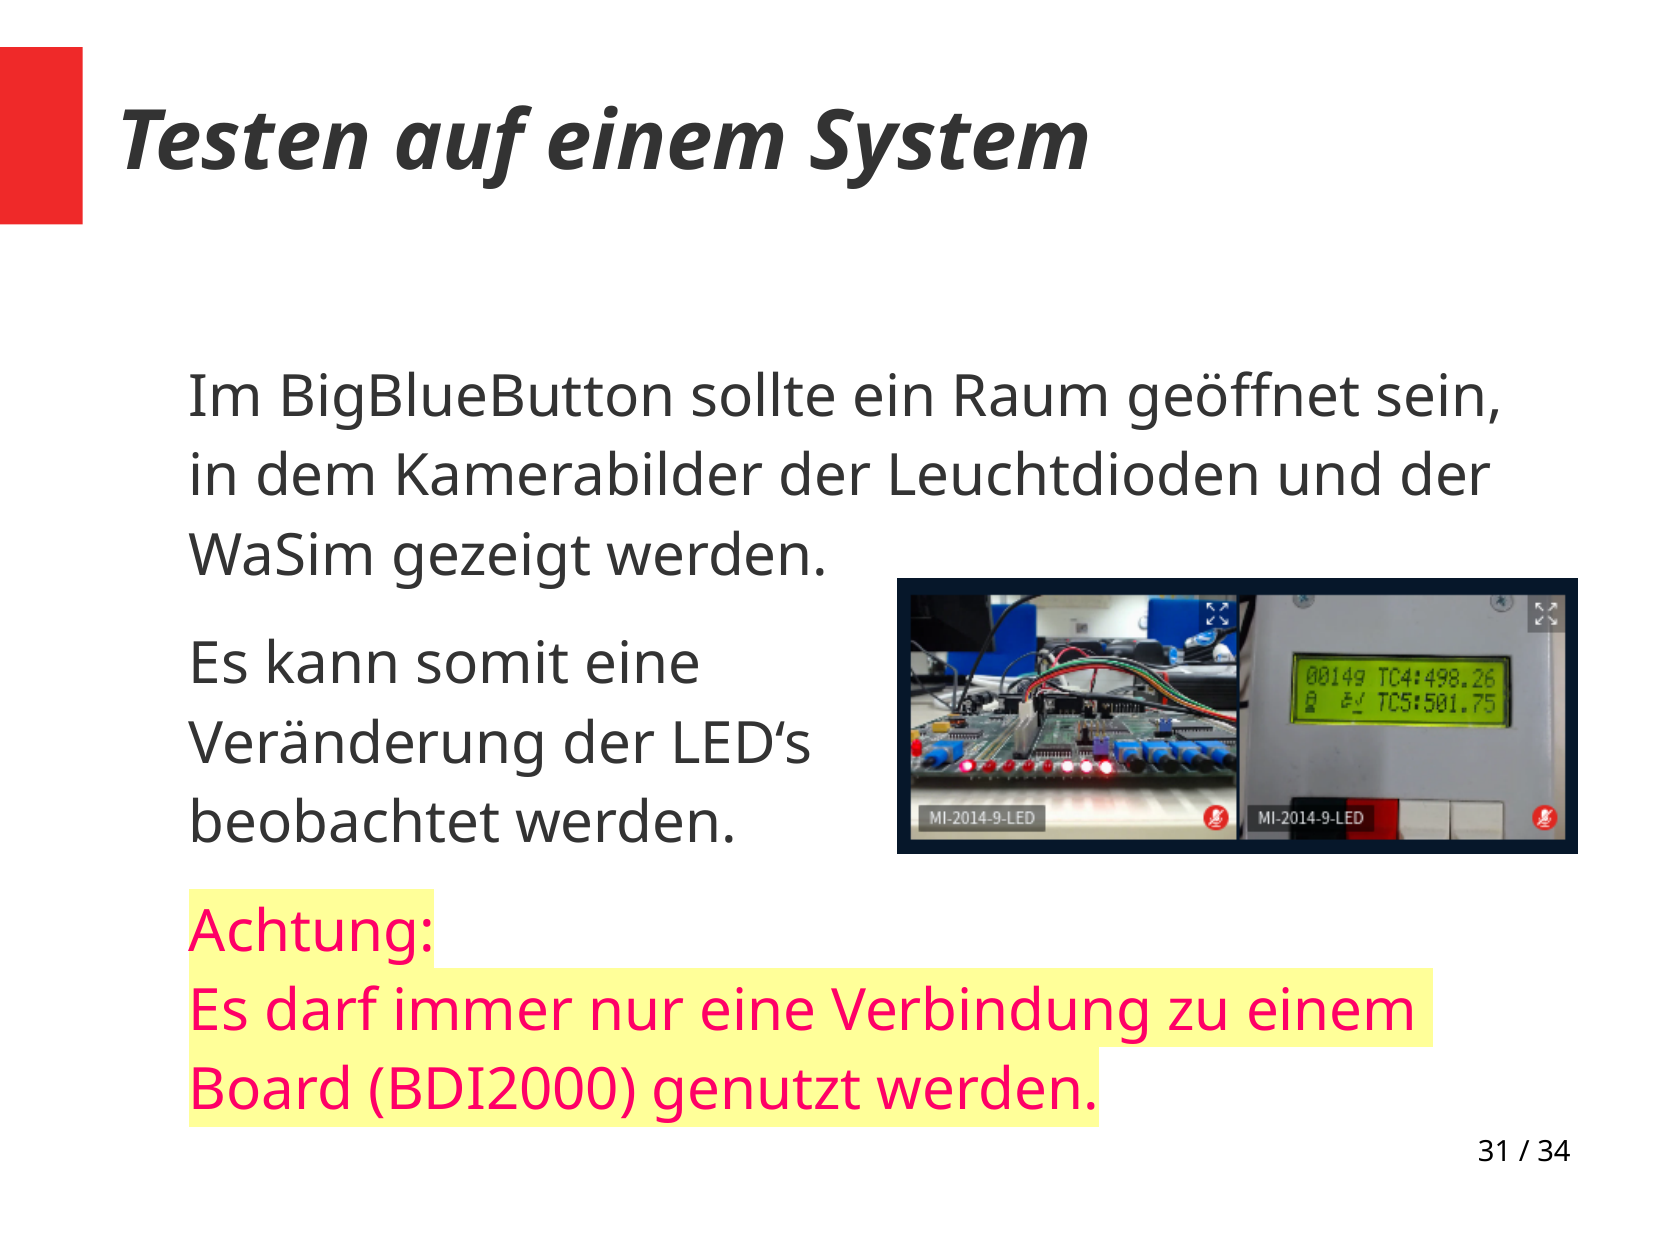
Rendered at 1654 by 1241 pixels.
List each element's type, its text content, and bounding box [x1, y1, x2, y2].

list Im BigBlueButton sollte ein Raum geöffnet sein, in dem Kamerabilder der Leuchtdioden und der WaSim gezeigt werden. Es kann somit eine Veränderung der LED‘s beobachtet werden. Achtung: Es darf immer nur eine Verbindung zu einem Board (BDI2000) genutzt werden. [118, 354, 1536, 1074]
picture [897, 578, 1578, 854]
title Testen auf einem System [116, 49, 1570, 225]
